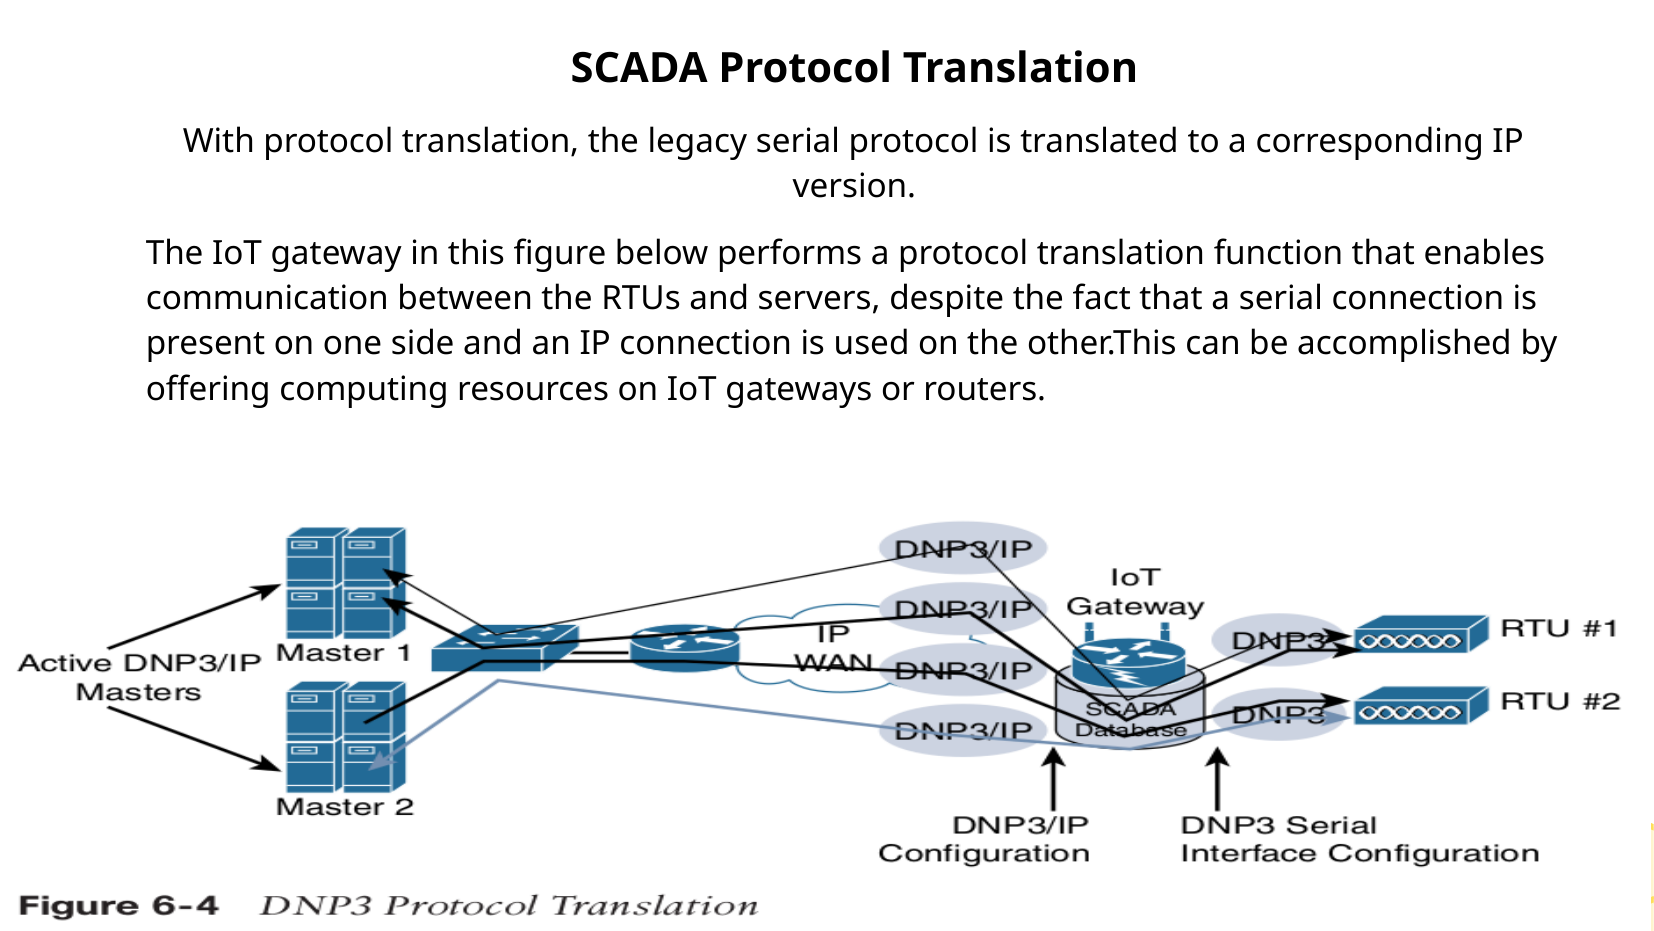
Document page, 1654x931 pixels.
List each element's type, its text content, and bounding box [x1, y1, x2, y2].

list SCADA Protocol Translation With protocol translation, the legacy serial protocol is translated to a corresponding IP version. The IoT gateway in this figure below performs a protocol translation function that enables communication between the RTUs and servers, despite the fact that a serial connection is present on one side and an IP connection is used on the other.This can be accomplished by offering computing resources on IoT gateways or routers. [75, 37, 1564, 487]
picture [0, 487, 1651, 931]
